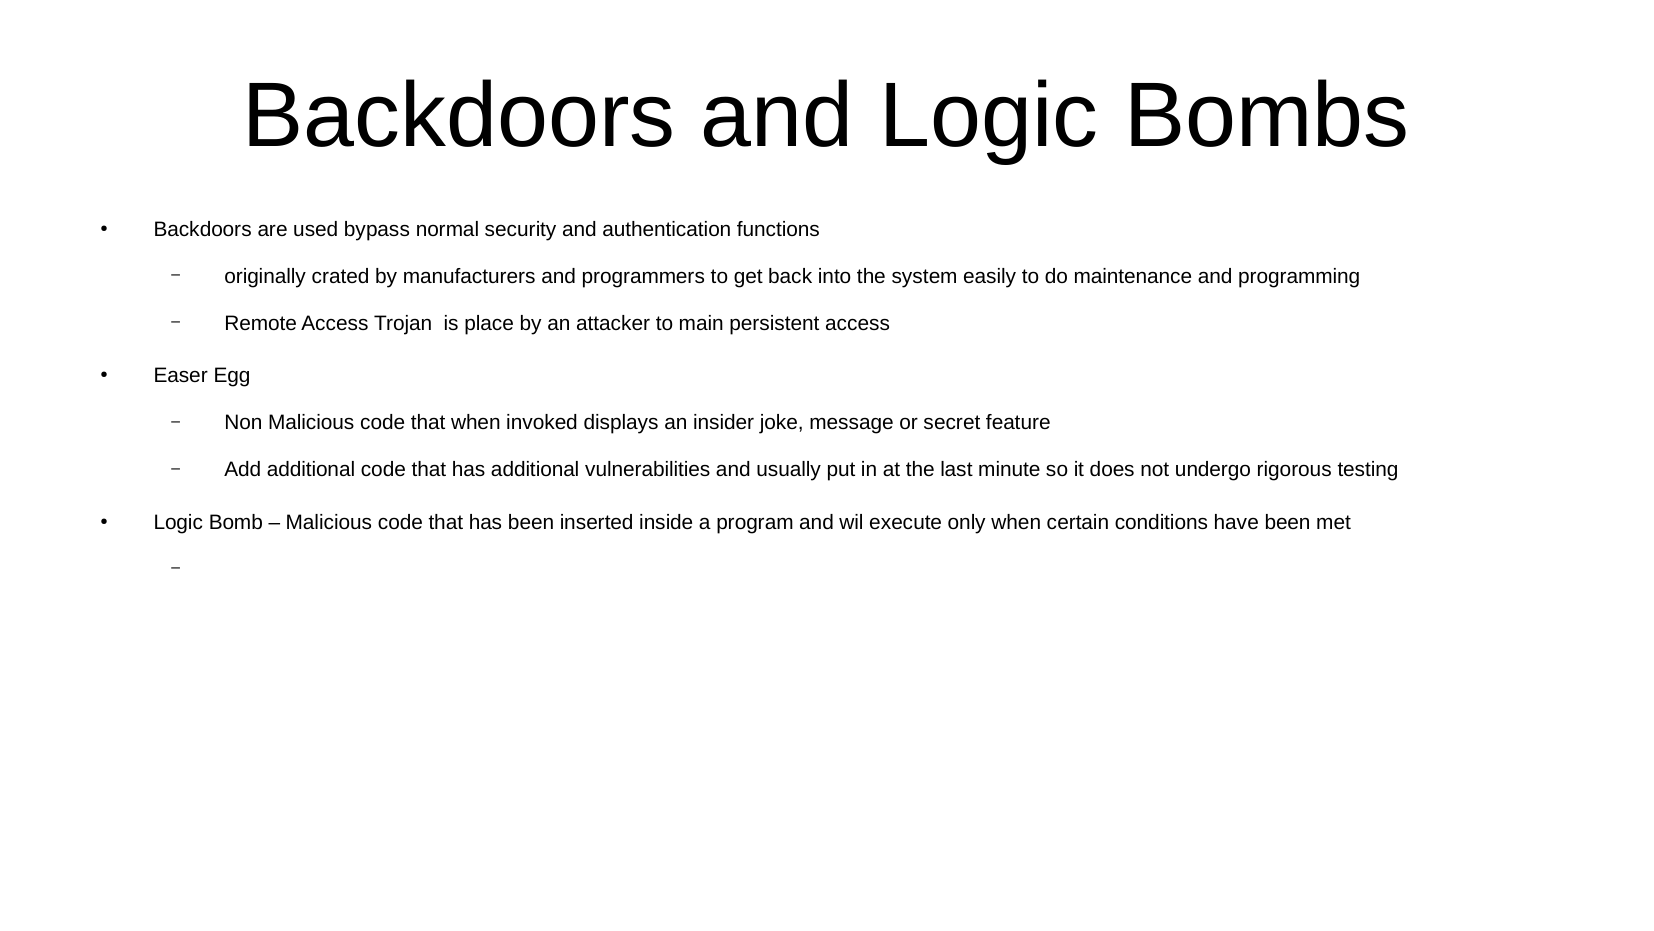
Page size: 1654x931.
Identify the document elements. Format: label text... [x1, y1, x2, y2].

title Backdoors and Logic Bombs [82, 37, 1571, 193]
list Backdoors are used bypass normal security and authentication functions originally crated by manufacturers and programmers to get back into the system easily to do maintenance and programming Remote Access Trojan is place by an attacker to main persistent access Easer Egg Non Malicious code that when invoked displays an insider joke, message or secret feature Add additional code that has additional vulnerabilities and usually put in at the last minute so it does not undergo rigorous testing Logic Bomb – Malicious code that has been inserted inside a program and wil execute only when certain conditions have been met [82, 217, 1636, 916]
